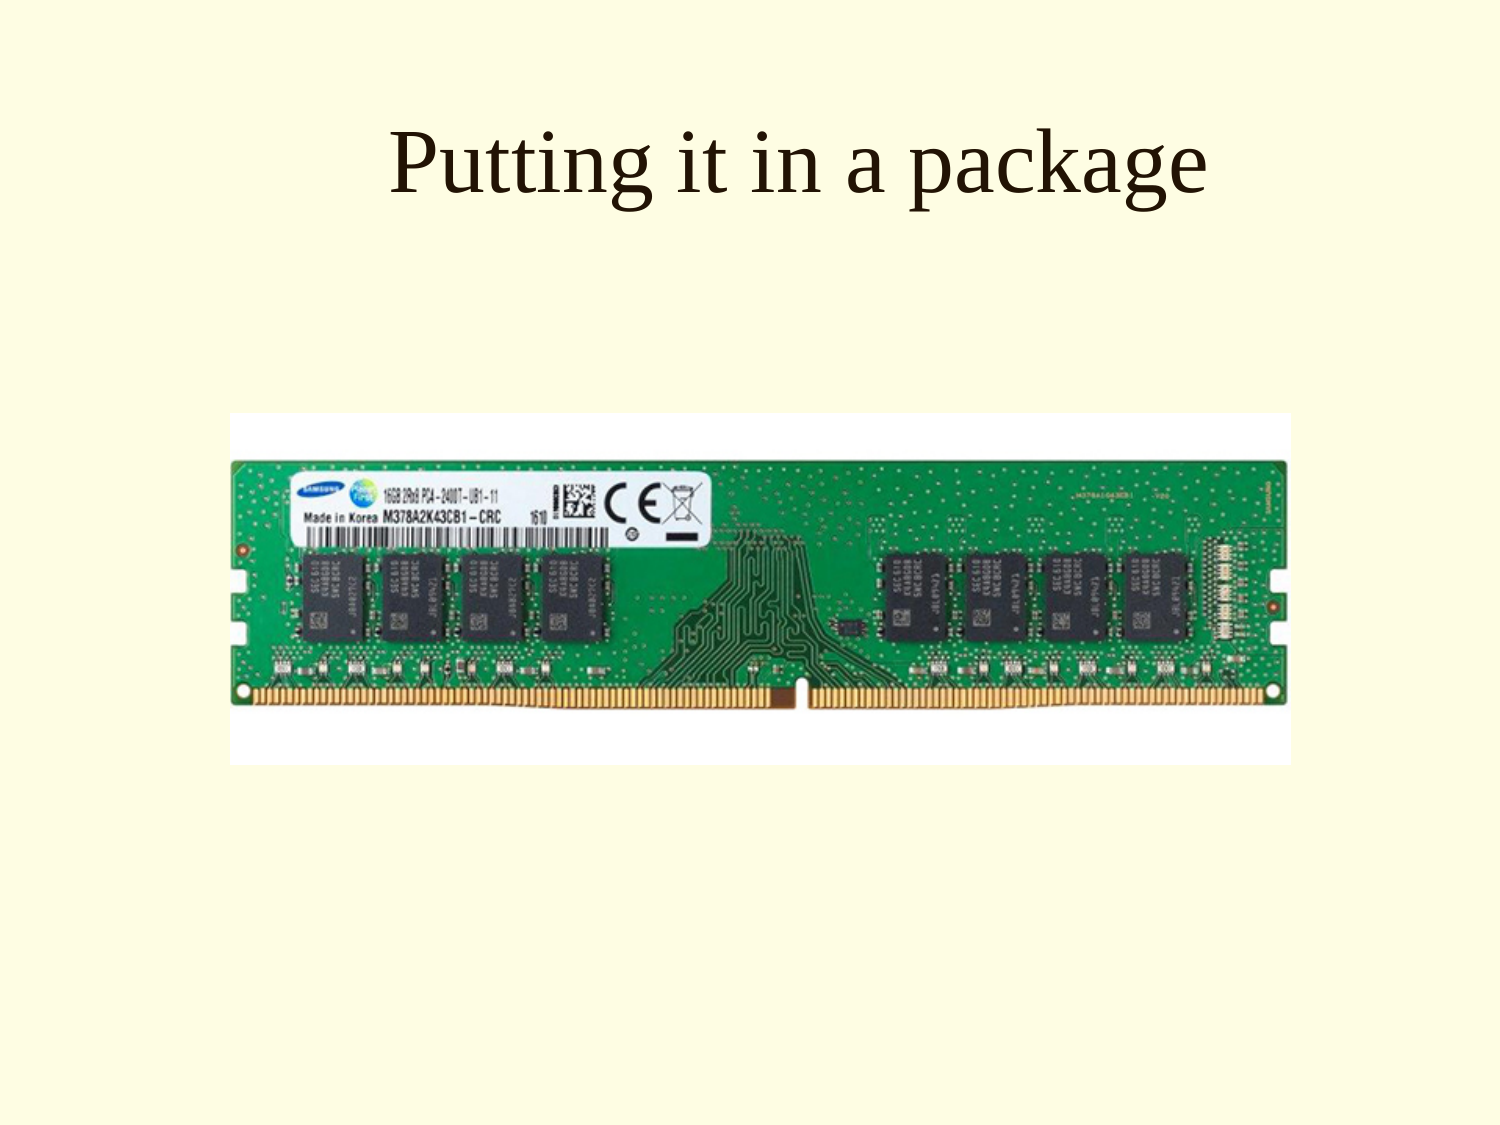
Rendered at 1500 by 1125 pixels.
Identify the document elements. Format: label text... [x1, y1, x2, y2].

picture [230, 413, 1291, 766]
title Putting it in a package [174, 62, 1425, 250]
